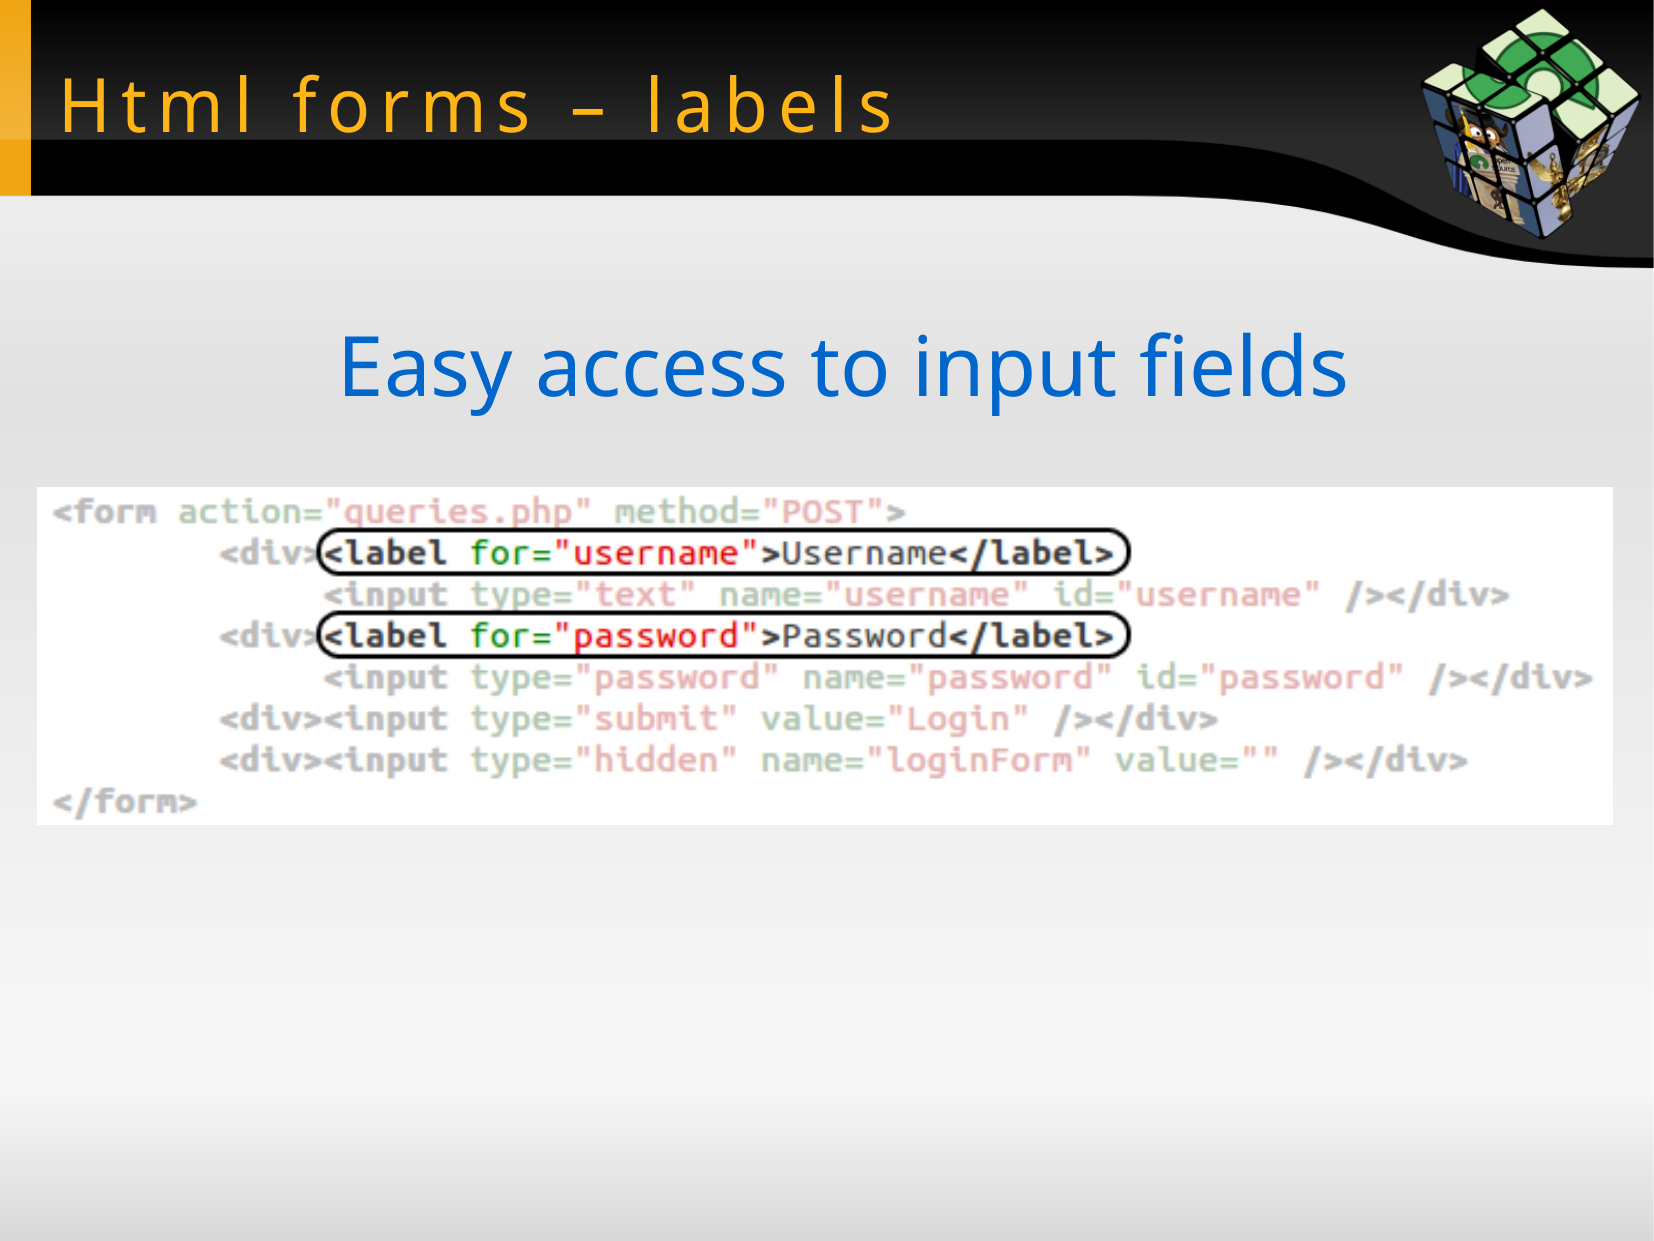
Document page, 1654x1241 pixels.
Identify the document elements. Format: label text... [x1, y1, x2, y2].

title Html forms – labels [59, 29, 1270, 178]
picture [0, 0, 1654, 1241]
text_box Easy access to input fields [323, 300, 1331, 409]
